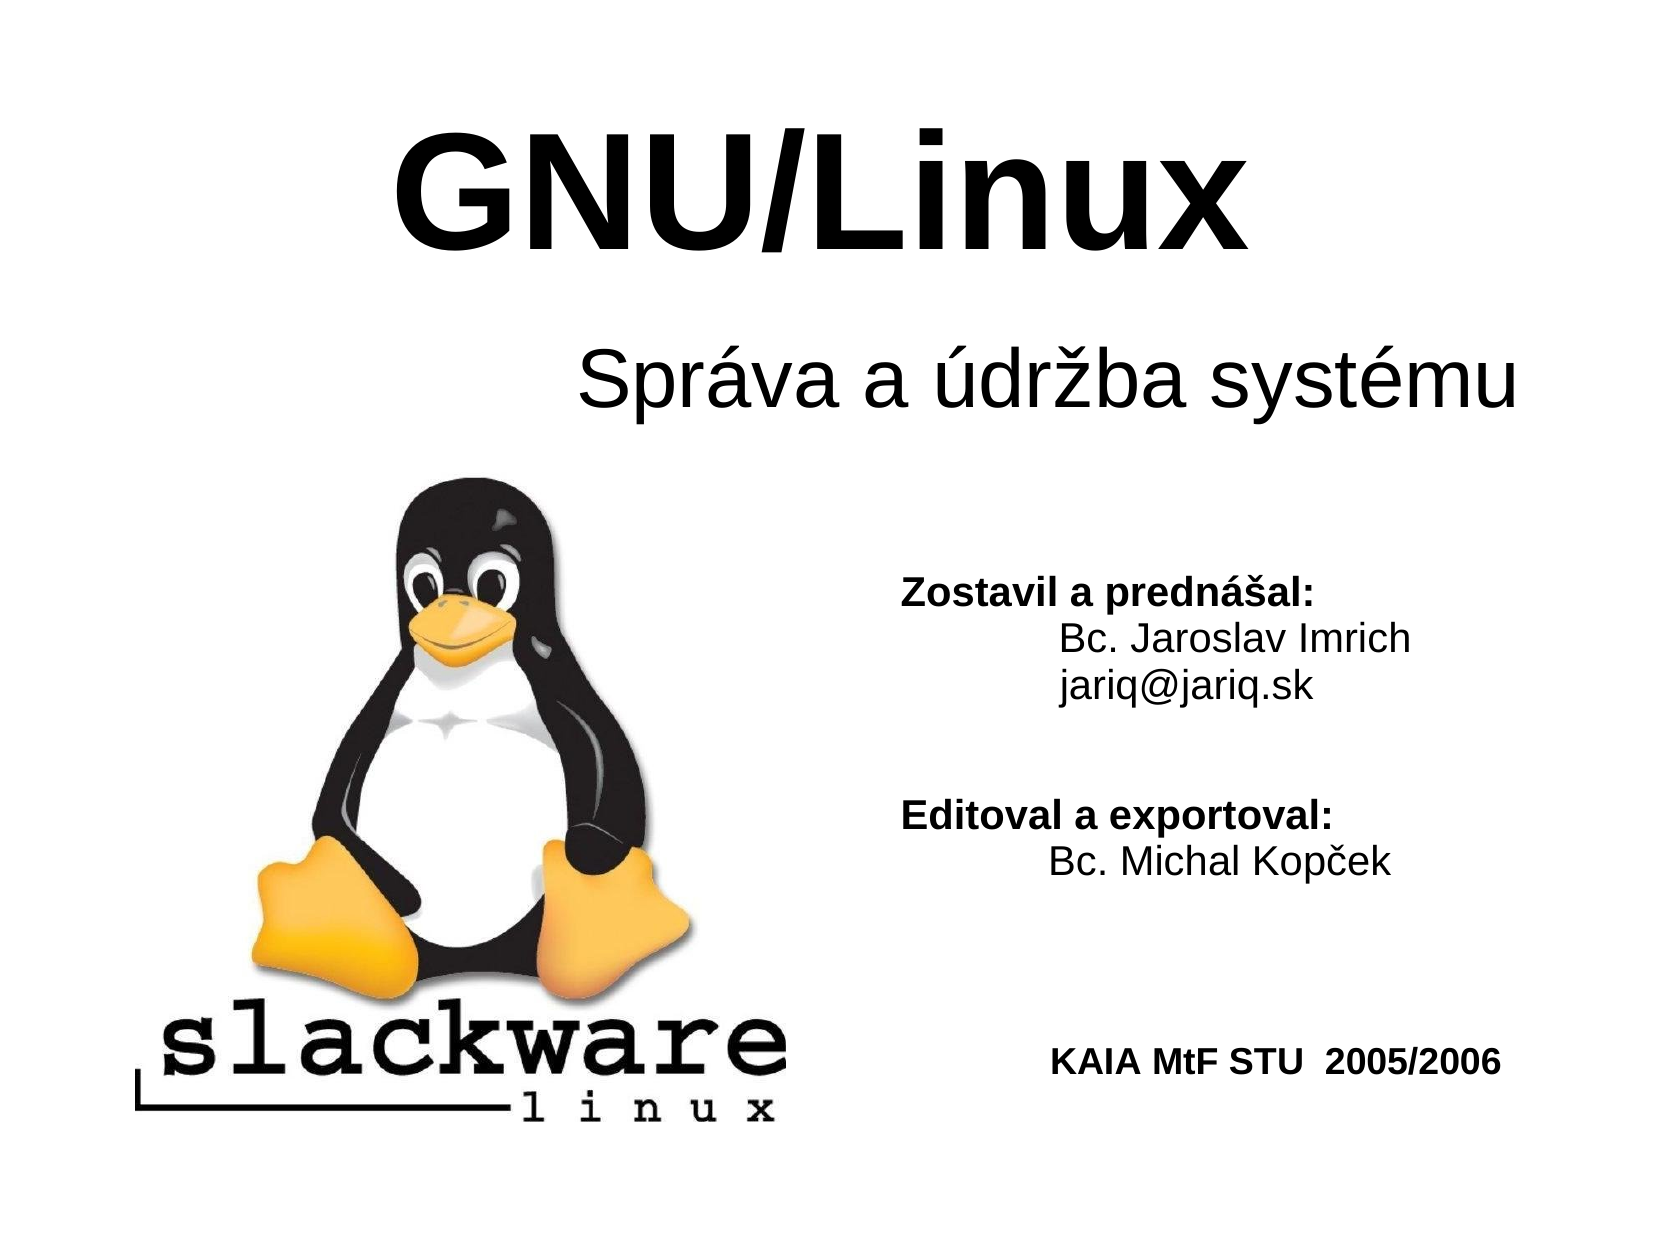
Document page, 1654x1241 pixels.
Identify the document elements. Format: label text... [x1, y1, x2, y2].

text_box KAIA MtF STU 2005/2006 [1035, 1033, 1515, 1092]
picture [135, 472, 786, 1123]
text_box Editoval a exportoval: Bc. Michal Kopček [885, 784, 1407, 895]
text_box Zostavil a prednášal: Bc. Jaroslav Imrich jariq@jariq.sk [885, 561, 1427, 717]
title GNU/Linux [76, 88, 1565, 296]
text_box Správa a údržba systému [561, 324, 1536, 433]
